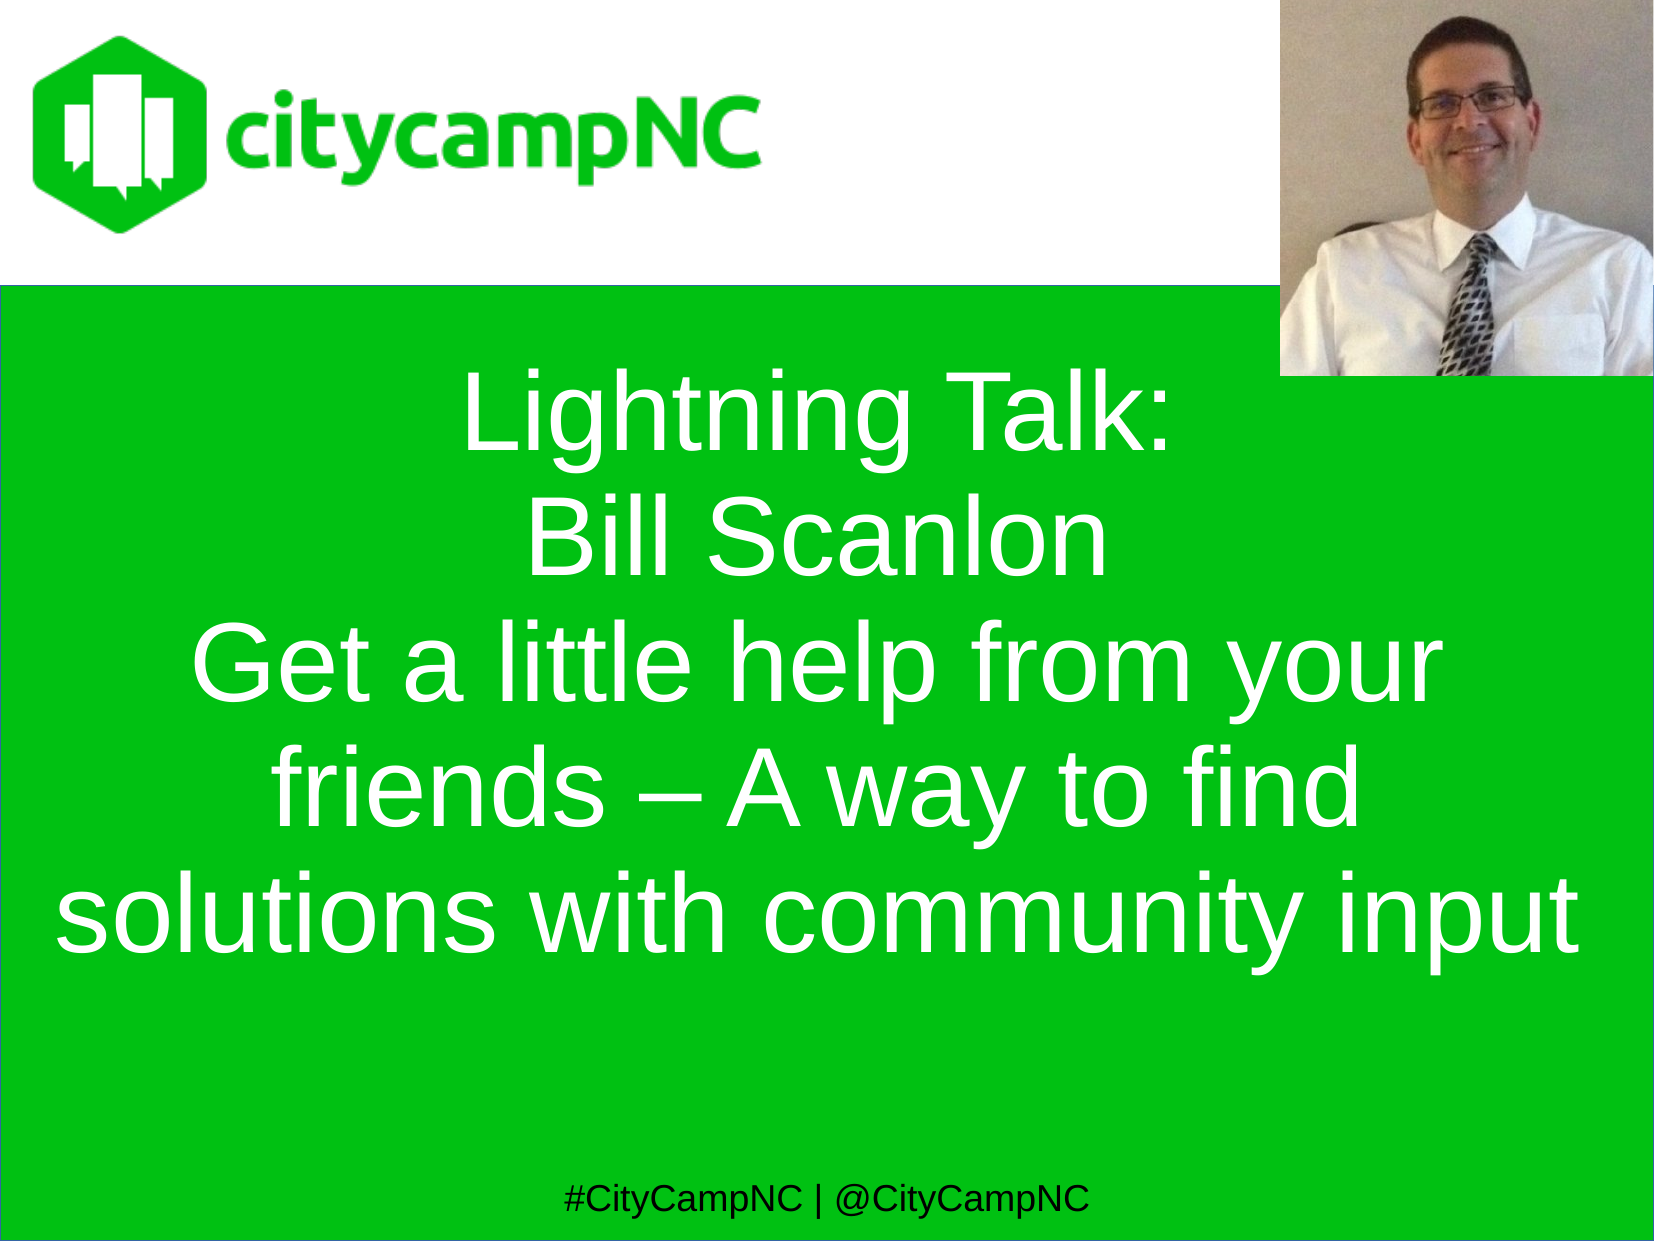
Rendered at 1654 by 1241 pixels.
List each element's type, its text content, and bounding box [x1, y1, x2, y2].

picture [0, 3, 794, 267]
picture [1280, 0, 1654, 376]
subtitle Lightning Talk: Bill Scanlon Get a little help from your friends – A way to find solutions with community input [45, 285, 1591, 1039]
